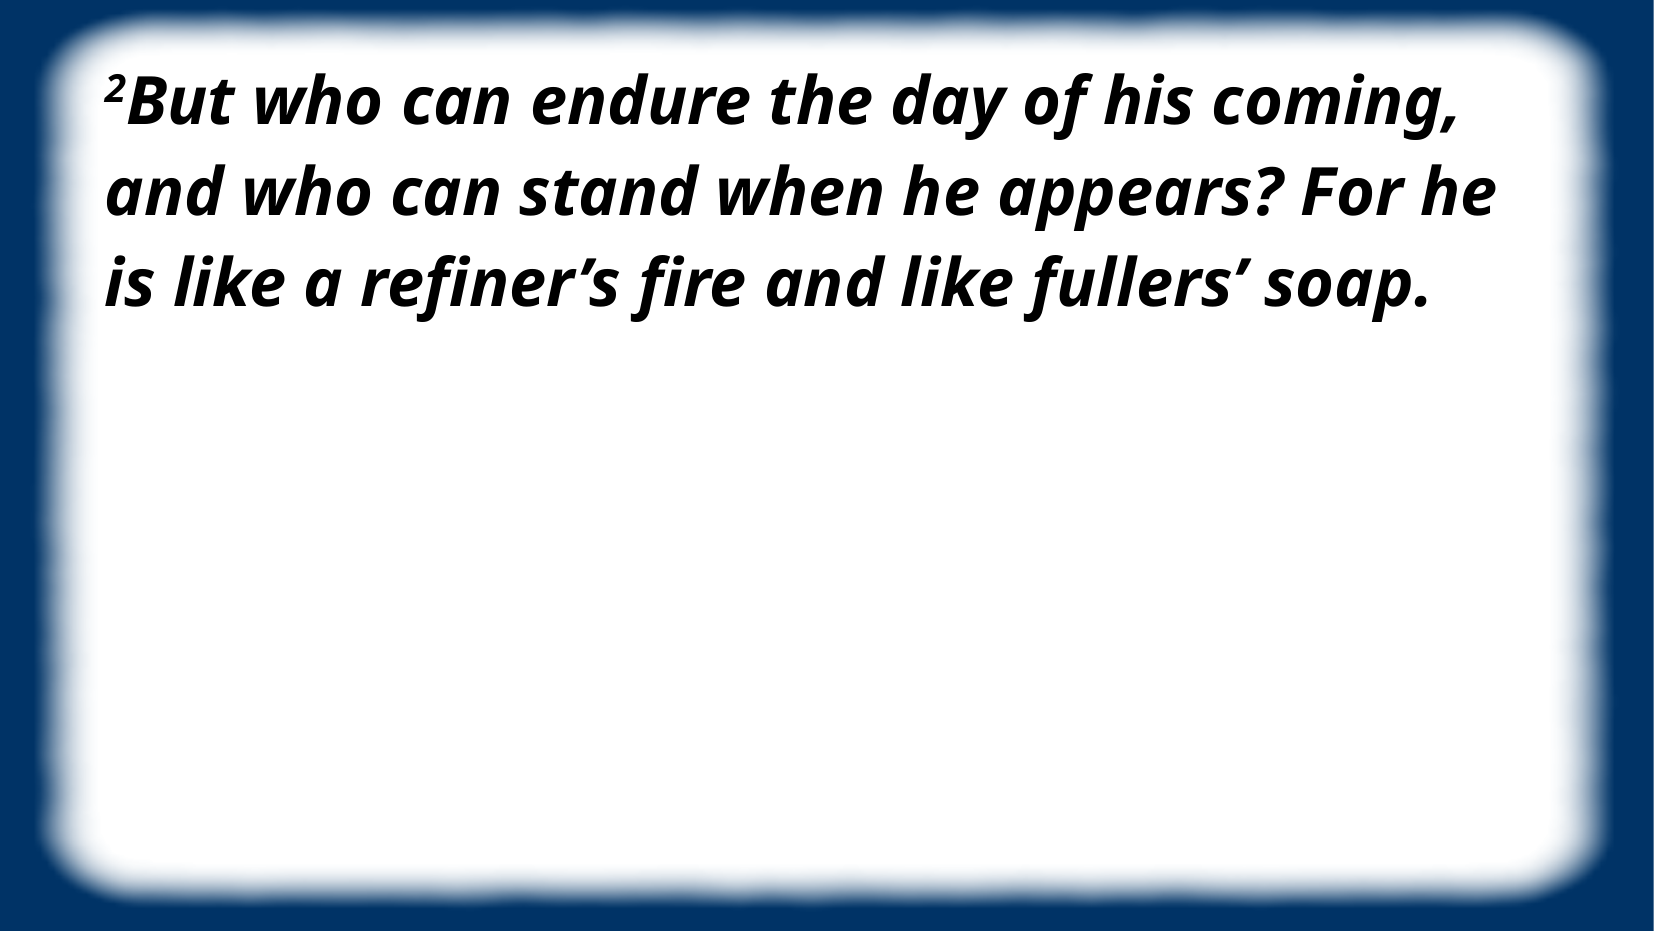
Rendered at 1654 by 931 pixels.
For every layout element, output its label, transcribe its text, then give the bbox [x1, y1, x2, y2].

picture [0, 0, 1654, 931]
text_box 2But who can endure the day of his coming, and who can stand when he appears? For he is like a refiner’s fire and like fullers’ soap. [90, 45, 1561, 327]
